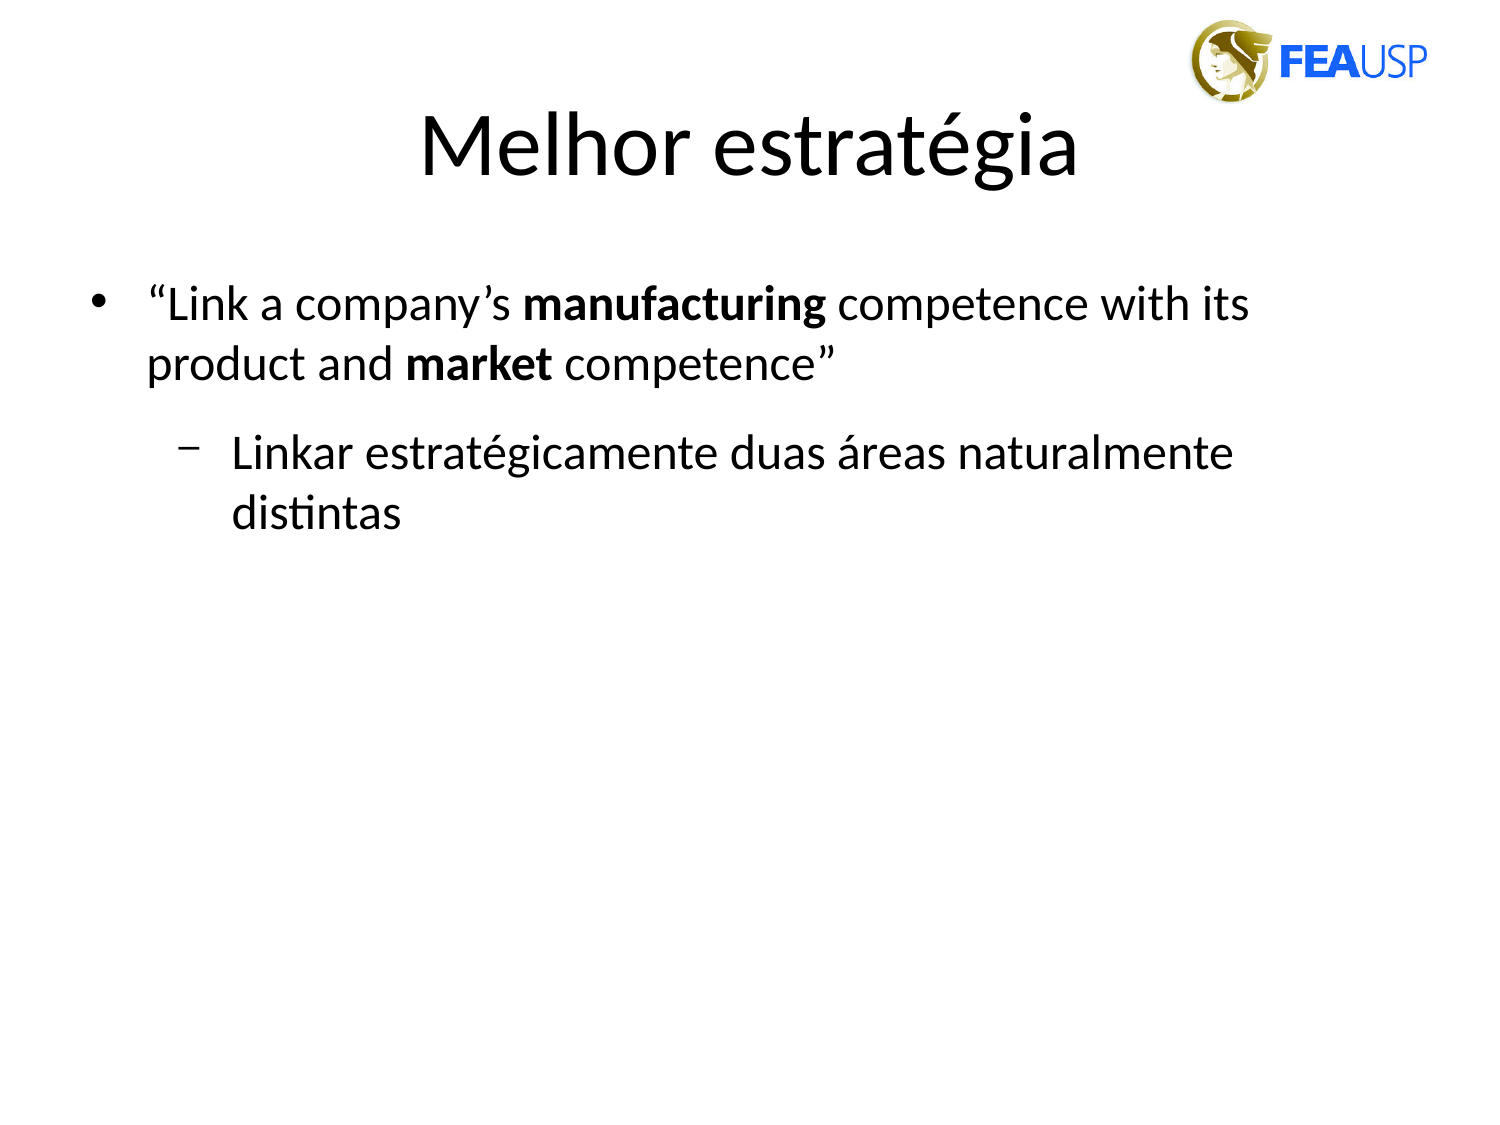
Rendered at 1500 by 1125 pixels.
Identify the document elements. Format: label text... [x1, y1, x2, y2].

list “Link a company’s manufacturing competence with its product and market competence” Linkar estratégicamente duas áreas naturalmente distintas [75, 262, 1425, 1005]
picture [1187, 19, 1427, 105]
title Melhor estratégia [75, 45, 1425, 233]
